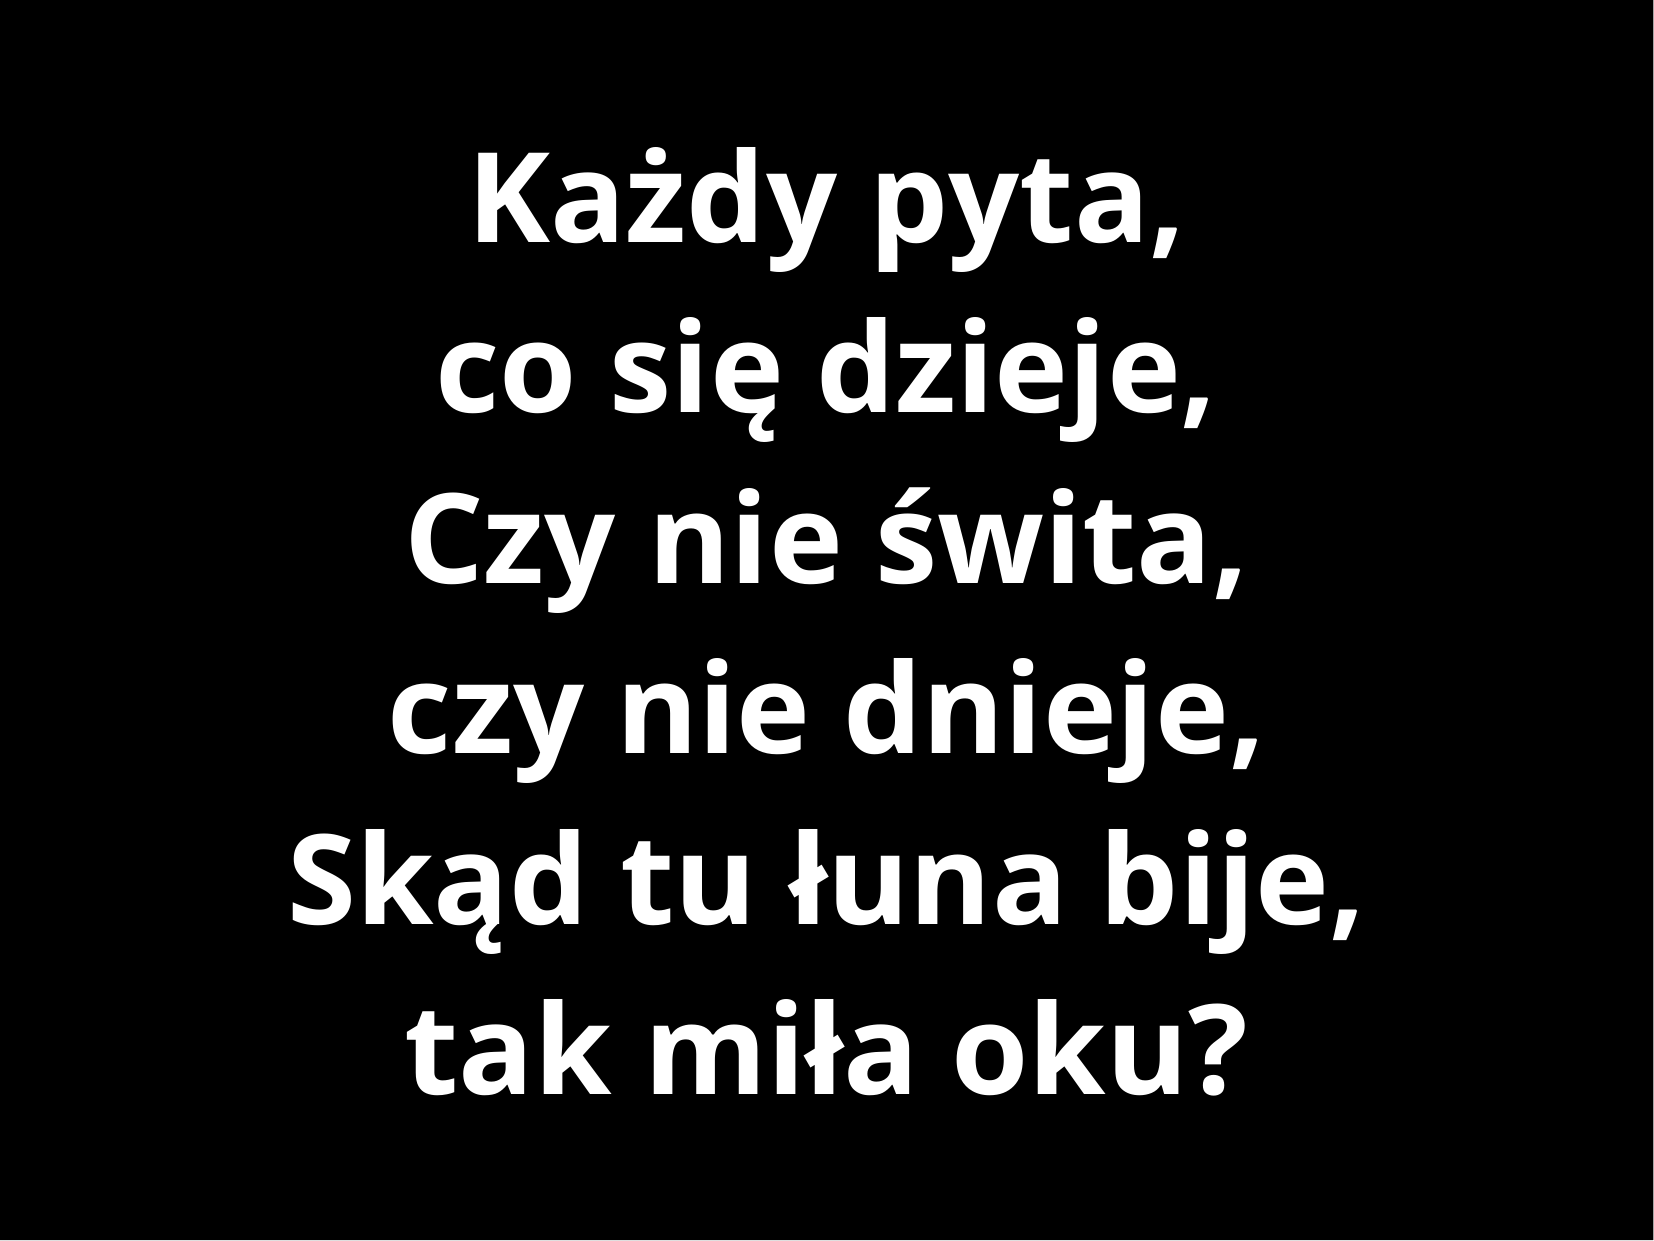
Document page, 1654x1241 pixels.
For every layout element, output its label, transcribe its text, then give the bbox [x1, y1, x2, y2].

title Każdy pyta, co się dzieje, Czy nie świta, czy nie dnieje, Skąd tu łuna bije, tak miła oku? [0, 0, 1654, 1241]
